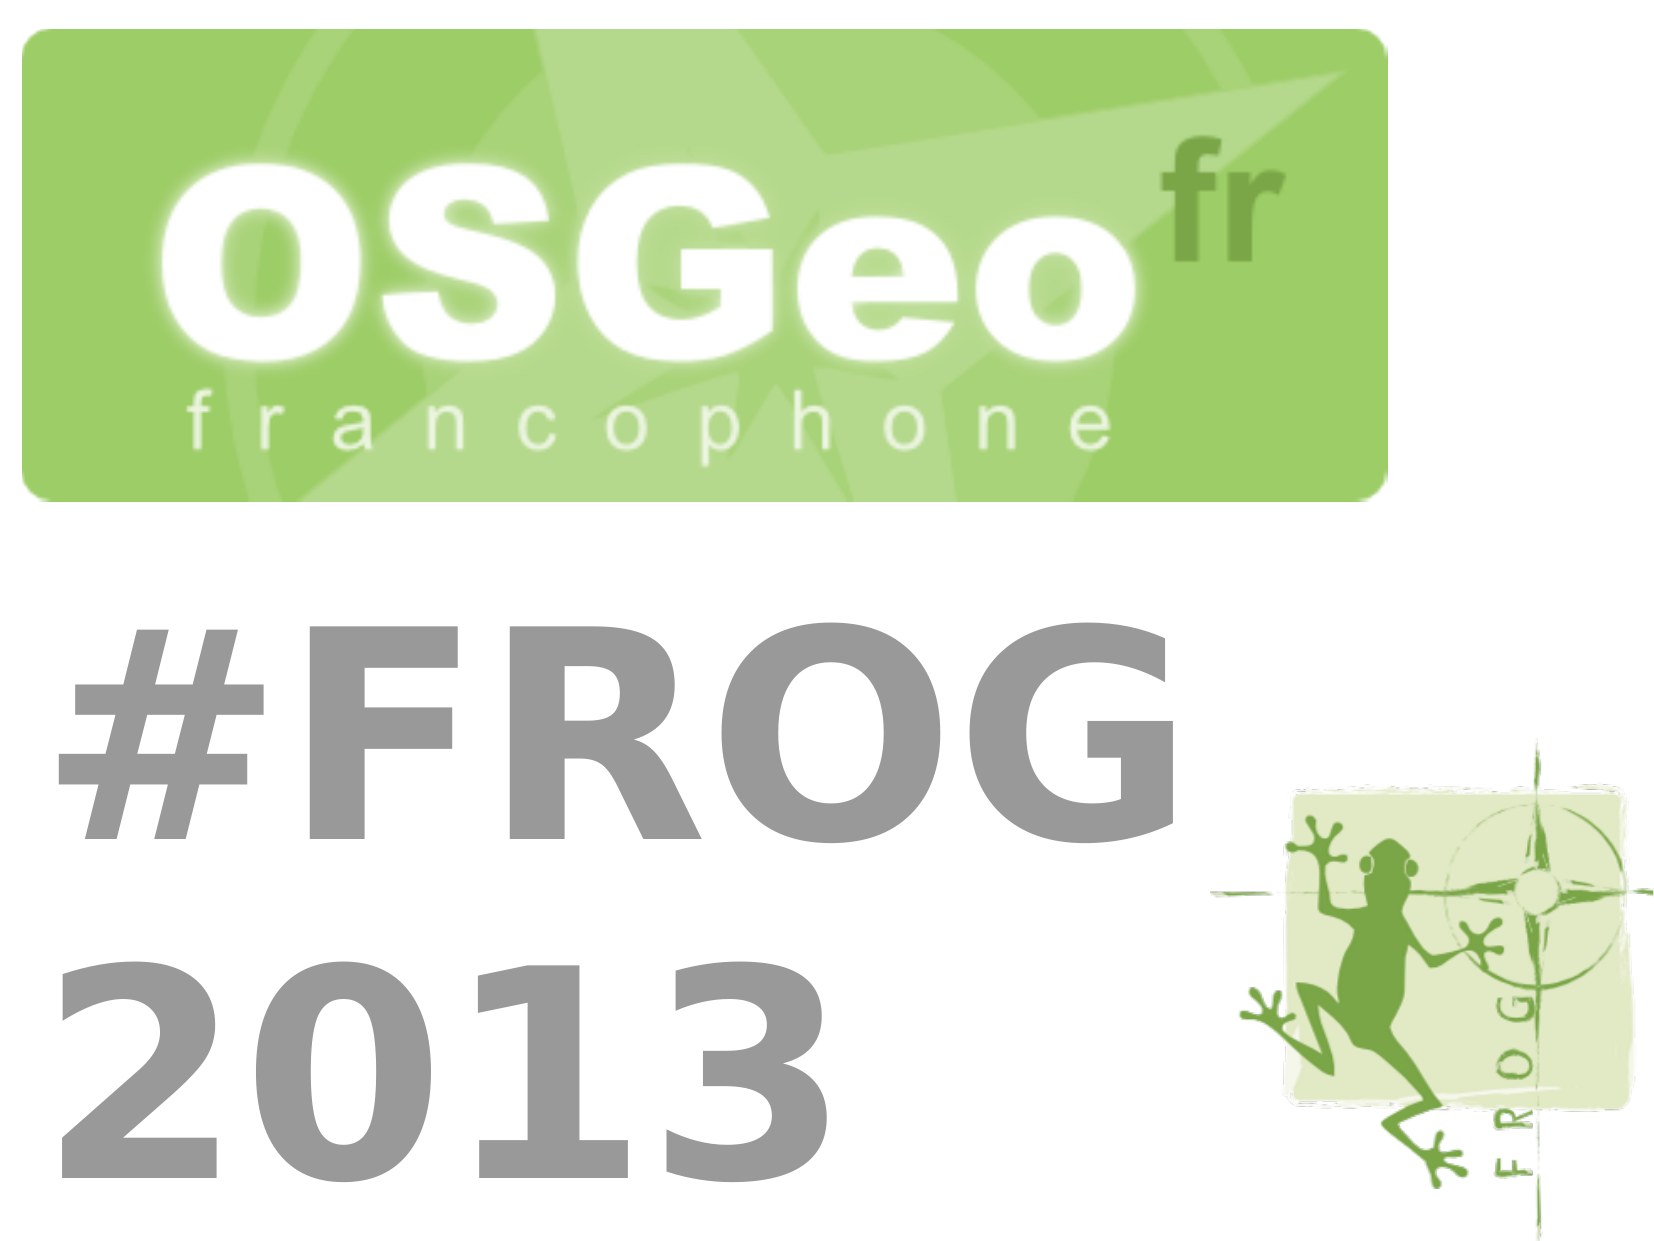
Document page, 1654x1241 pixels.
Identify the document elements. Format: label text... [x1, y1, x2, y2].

text_box #FROG 2013 [24, 561, 1211, 1241]
picture [22, 29, 1388, 502]
picture [1210, 738, 1654, 1241]
